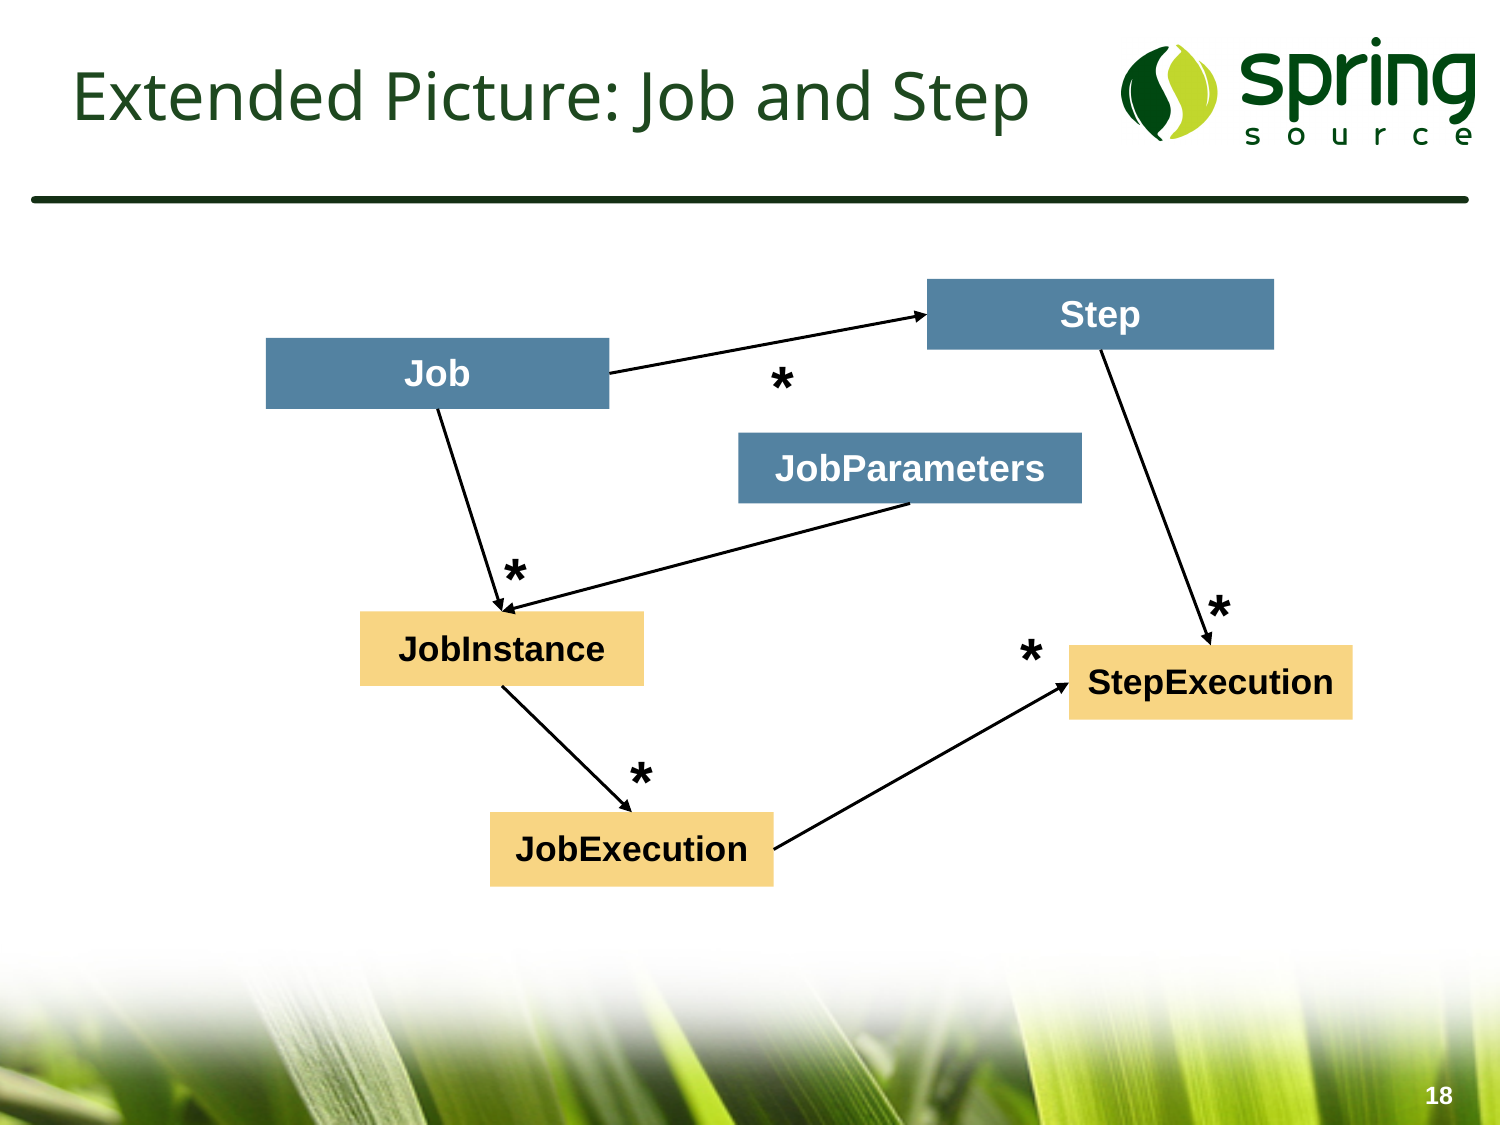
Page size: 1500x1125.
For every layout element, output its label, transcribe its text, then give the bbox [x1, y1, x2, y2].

text_box * [619, 744, 664, 820]
text_box * [761, 350, 805, 426]
text_box * [1010, 621, 1054, 697]
text_box JobInstance [360, 611, 644, 686]
title Extended Picture: Job and Step [56, 5, 1089, 184]
text_box StepExecution [1069, 645, 1353, 720]
text_box Job [265, 337, 610, 409]
text_box JobParameters [738, 432, 1082, 504]
text_box * [494, 541, 538, 617]
text_box * [1198, 577, 1242, 653]
picture [0, 944, 1500, 1125]
text_box JobExecution [490, 812, 774, 887]
text_box Step [927, 278, 1275, 350]
picture [1121, 37, 1475, 145]
